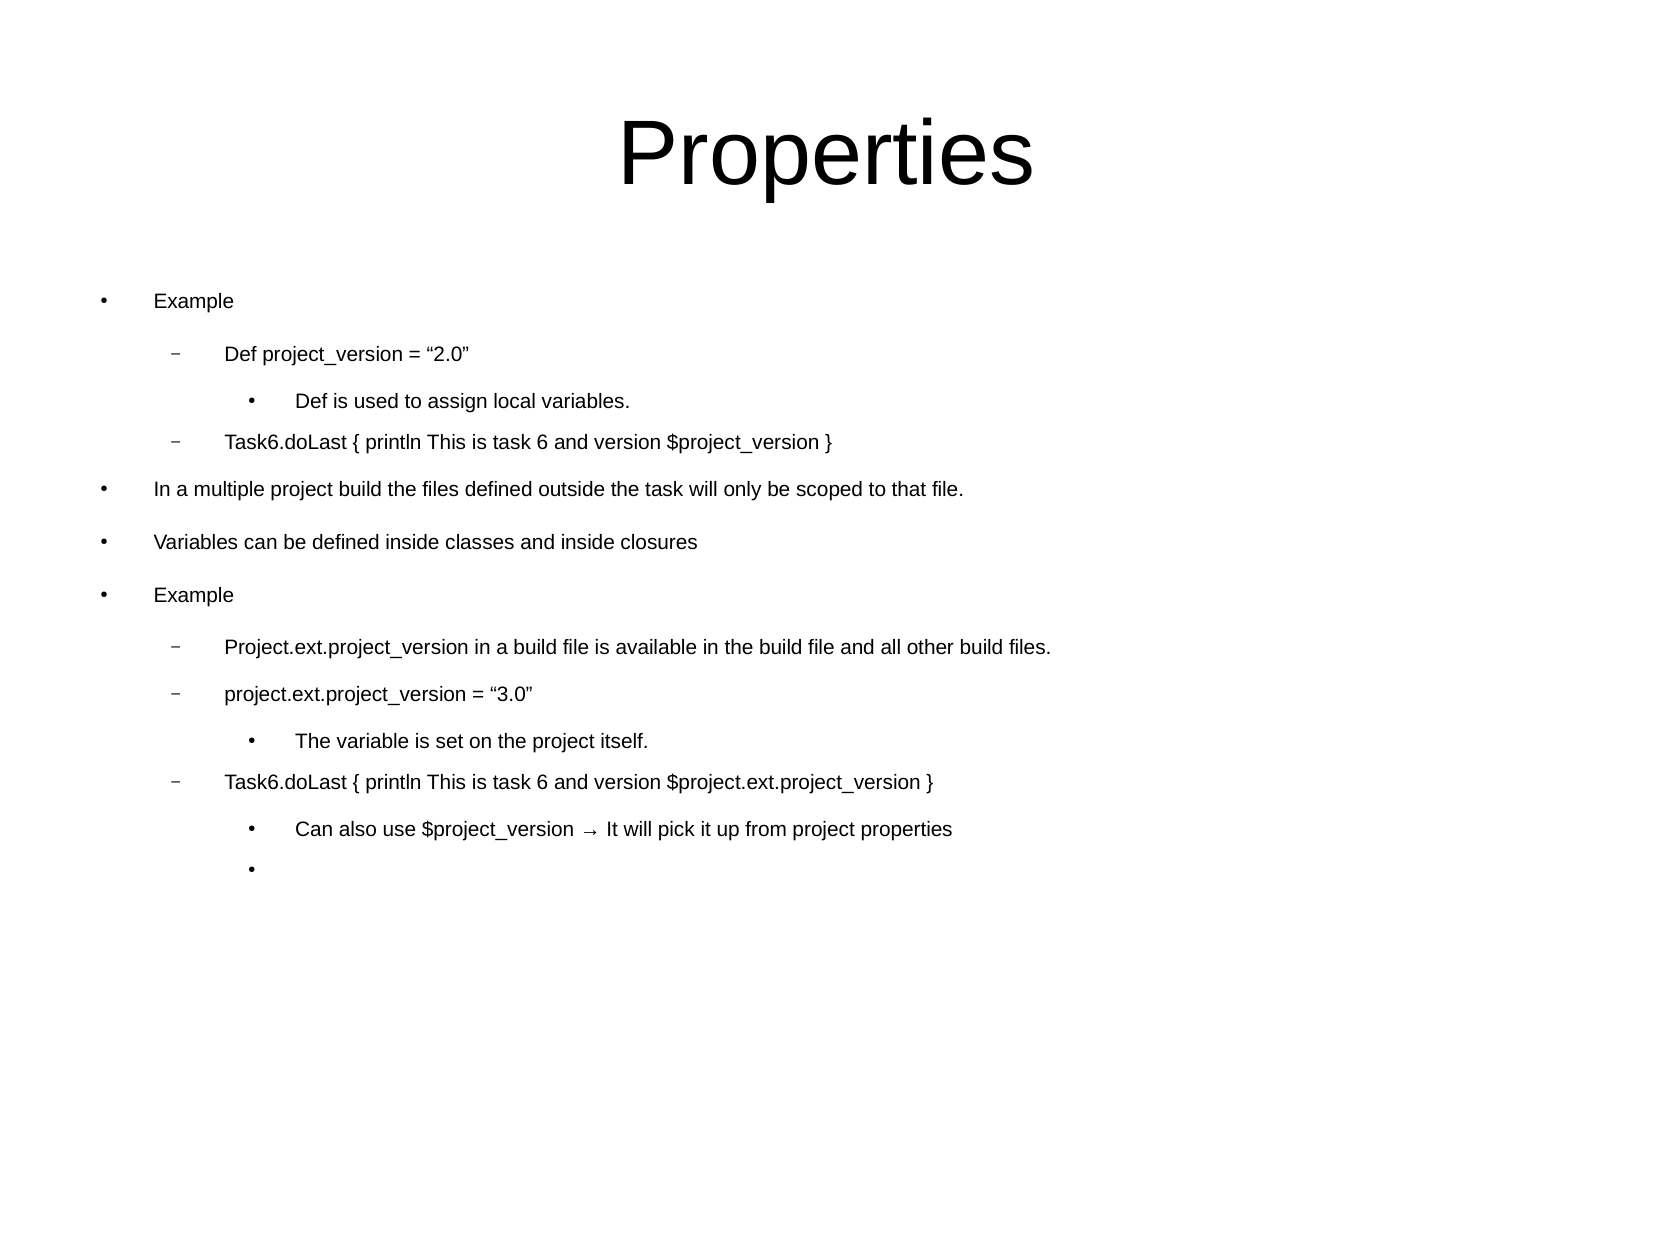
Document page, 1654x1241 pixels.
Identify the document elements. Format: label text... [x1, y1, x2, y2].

list Example Def project_version = “2.0” Def is used to assign local variables. Task6.doLast { println This is task 6 and version $project_version } In a multiple project build the files defined outside the task will only be scoped to that file. Variables can be defined inside classes and inside closures Example Project.ext.project_version in a build file is available in the build file and all other build files. project.ext.project_version = “3.0” The variable is set on the project itself. Task6.doLast { println This is task 6 and version $project.ext.project_version } Can also use $project_version → It will pick it up from project properties [82, 290, 1571, 1010]
title Properties [82, 49, 1571, 257]
